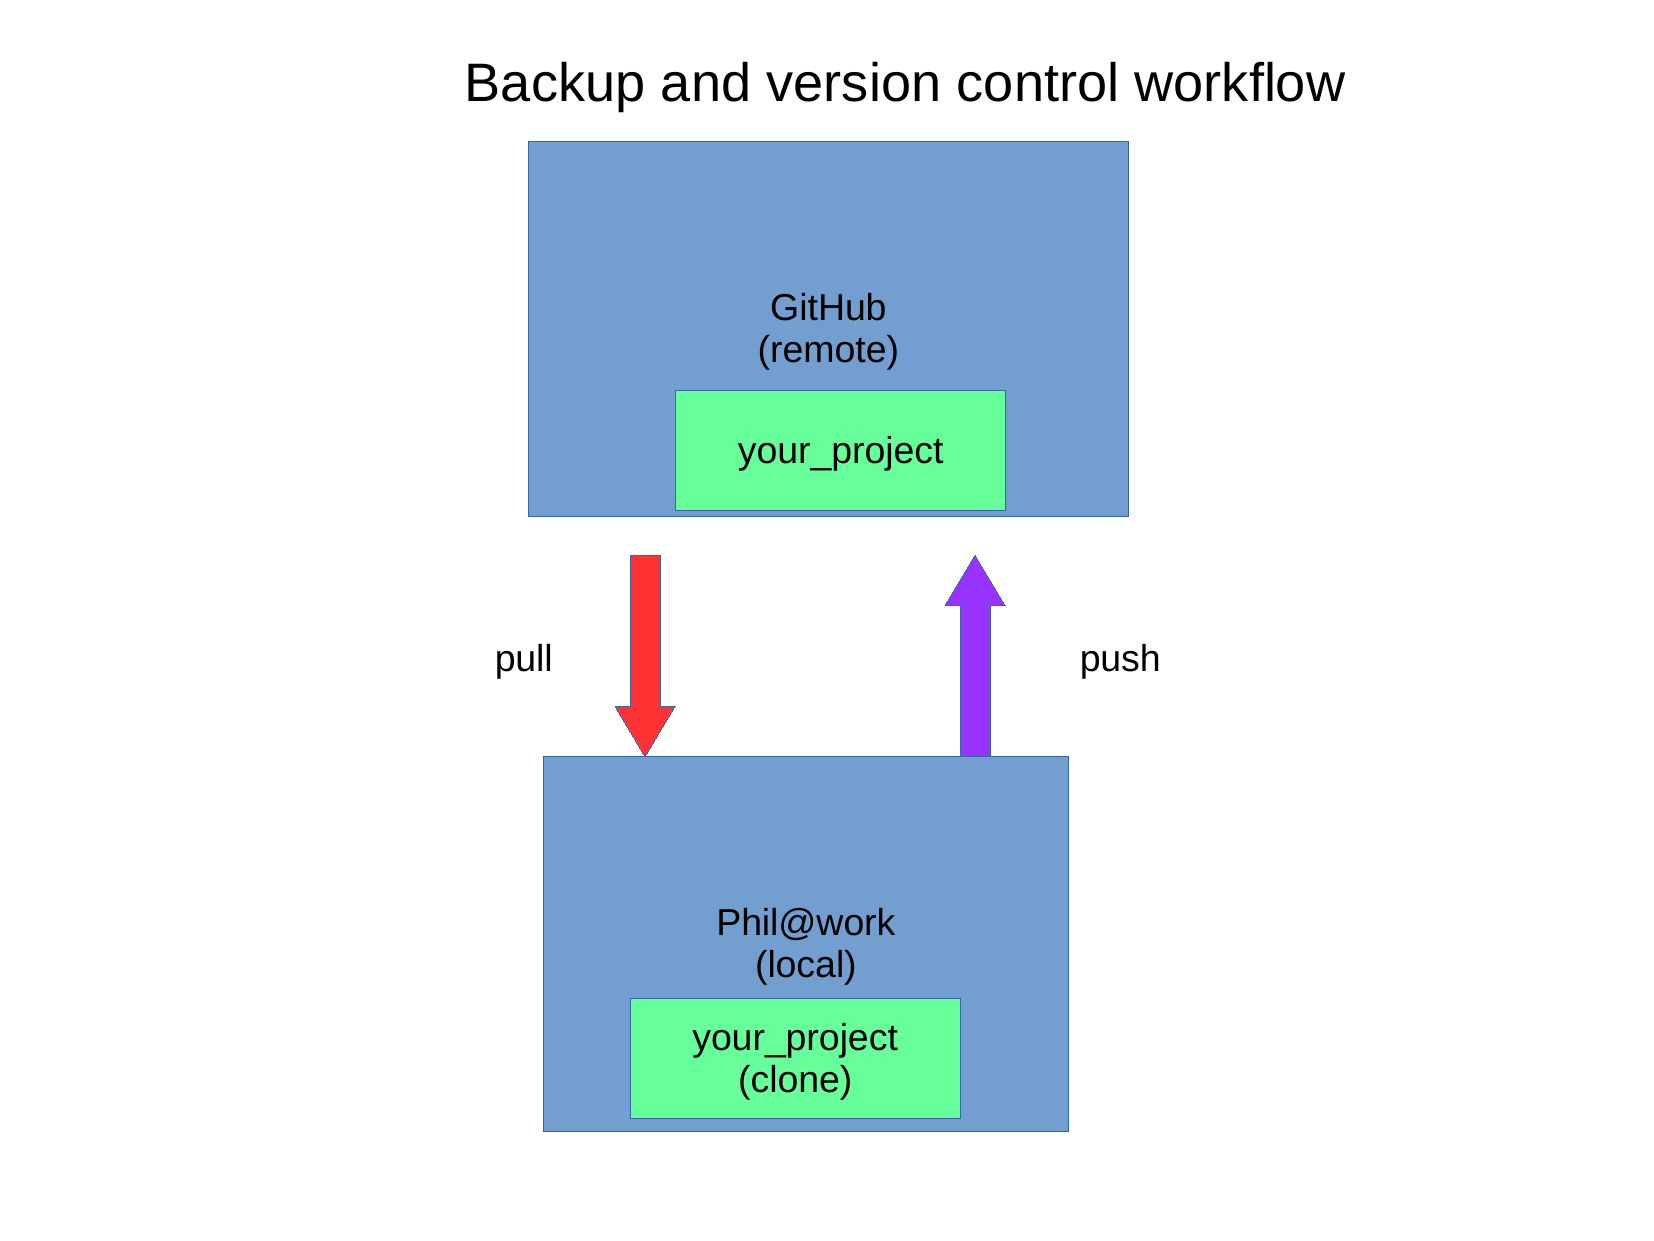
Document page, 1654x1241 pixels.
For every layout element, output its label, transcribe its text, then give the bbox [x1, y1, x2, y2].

text_box Phil@work (local) [543, 756, 1069, 1132]
text_box push [1065, 630, 1176, 687]
text_box pull [480, 630, 568, 687]
text_box [615, 555, 676, 757]
text_box [945, 555, 1006, 757]
text_box your_project [675, 390, 1006, 511]
text_box Backup and version control workflow [450, 45, 1362, 121]
text_box your_project (clone) [630, 998, 961, 1119]
text_box GitHub (remote) [528, 141, 1129, 517]
